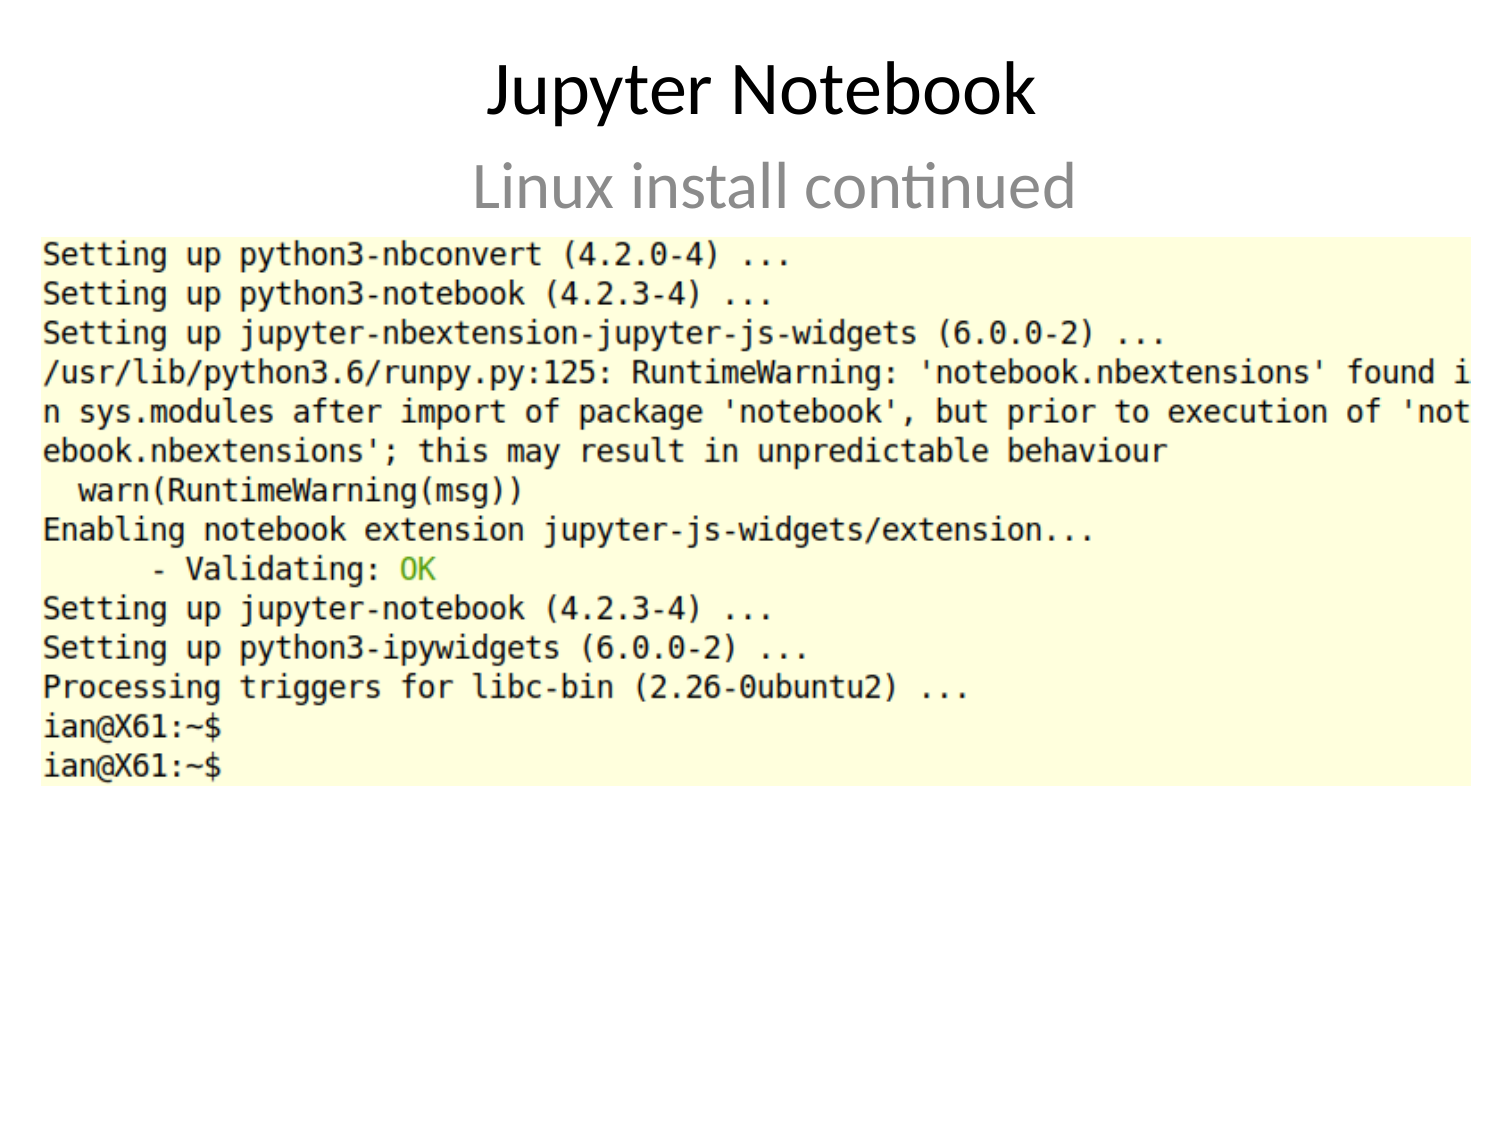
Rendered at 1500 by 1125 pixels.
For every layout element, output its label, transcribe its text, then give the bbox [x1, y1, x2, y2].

title Jupyter Notebook [123, 30, 1399, 134]
text_box Linux install continued [41, 134, 1436, 232]
picture [41, 237, 1471, 786]
